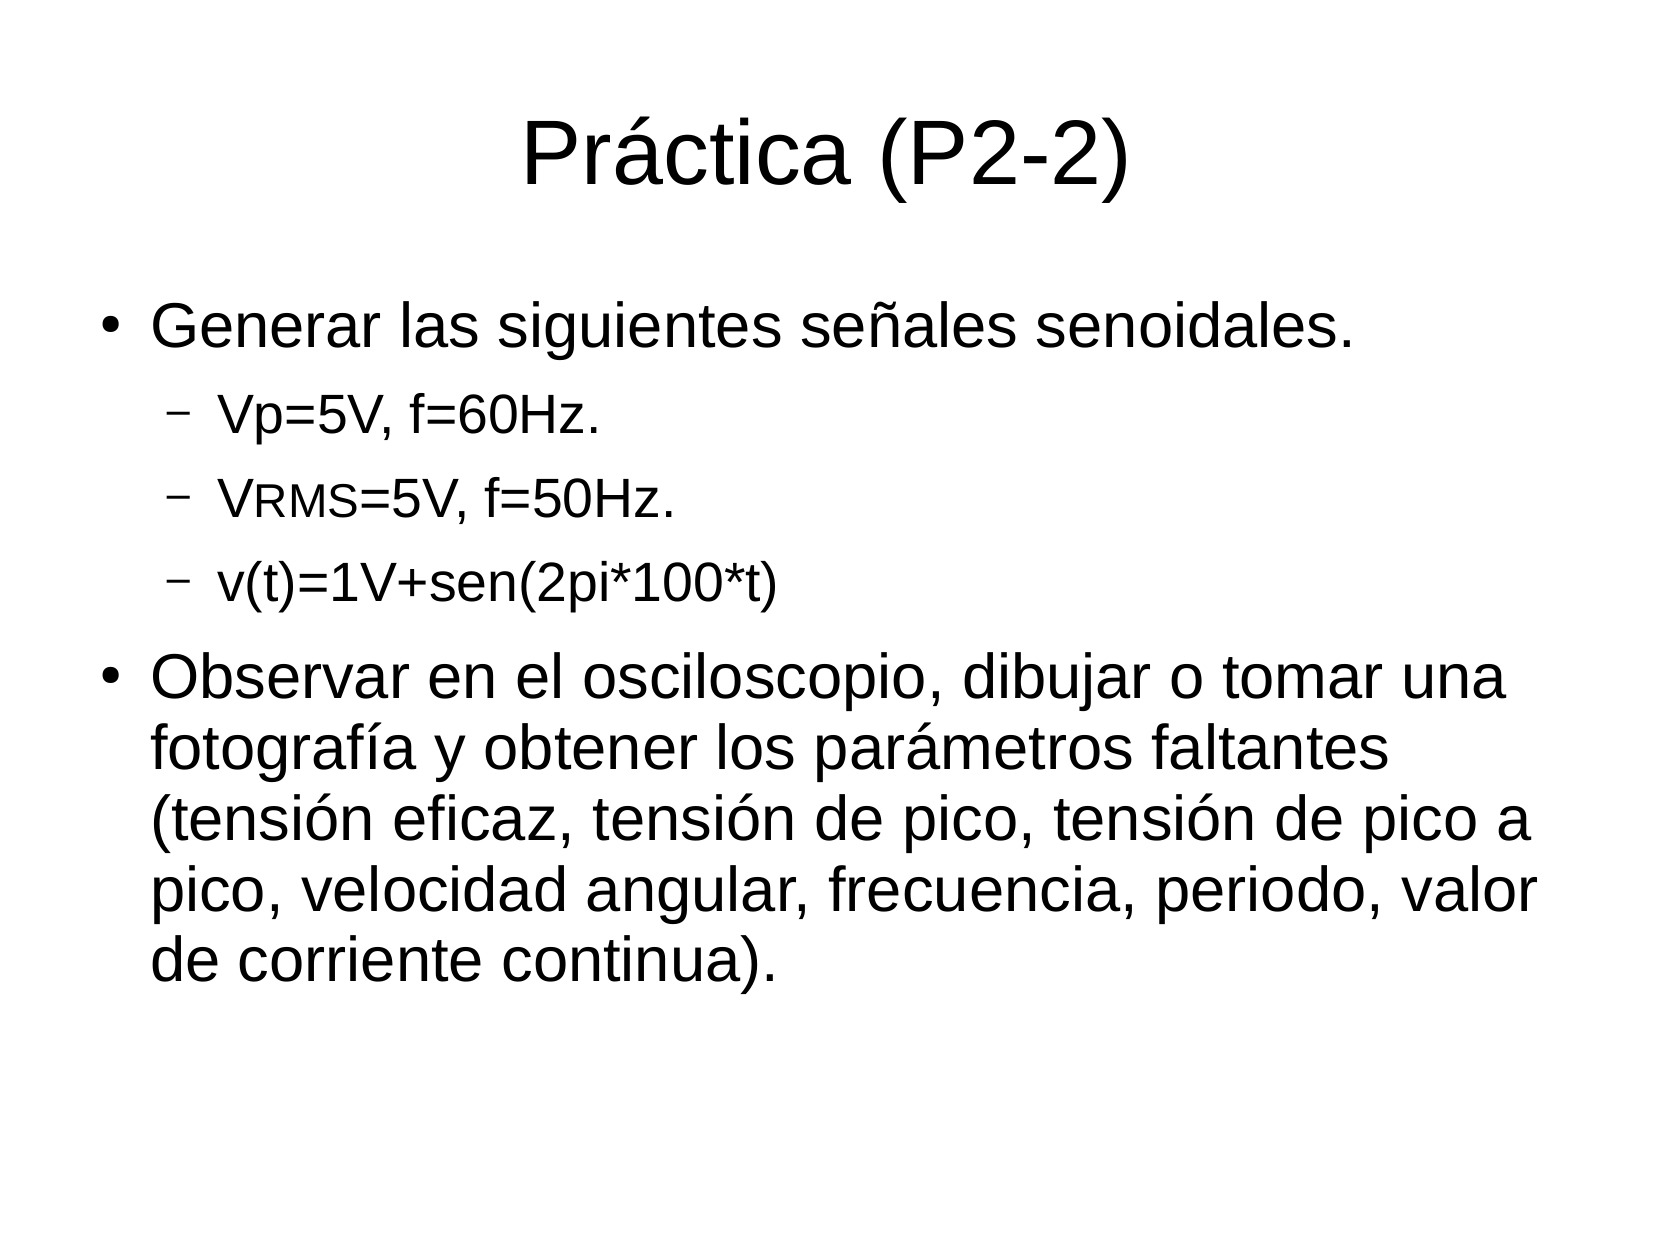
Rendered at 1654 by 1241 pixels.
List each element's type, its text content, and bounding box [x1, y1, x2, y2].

title Práctica (P2-2) [82, 49, 1571, 257]
list Generar las siguientes señales senoidales. Vp=5V, f=60Hz. VRMS=5V, f=50Hz. v(t)=1V+sen(2pi*100*t) Observar en el osciloscopio, dibujar o tomar una fotografía y obtener los parámetros faltantes (tensión eficaz, tensión de pico, tensión de pico a pico, velocidad angular, frecuencia, periodo, valor de corriente continua). [82, 290, 1571, 1010]
